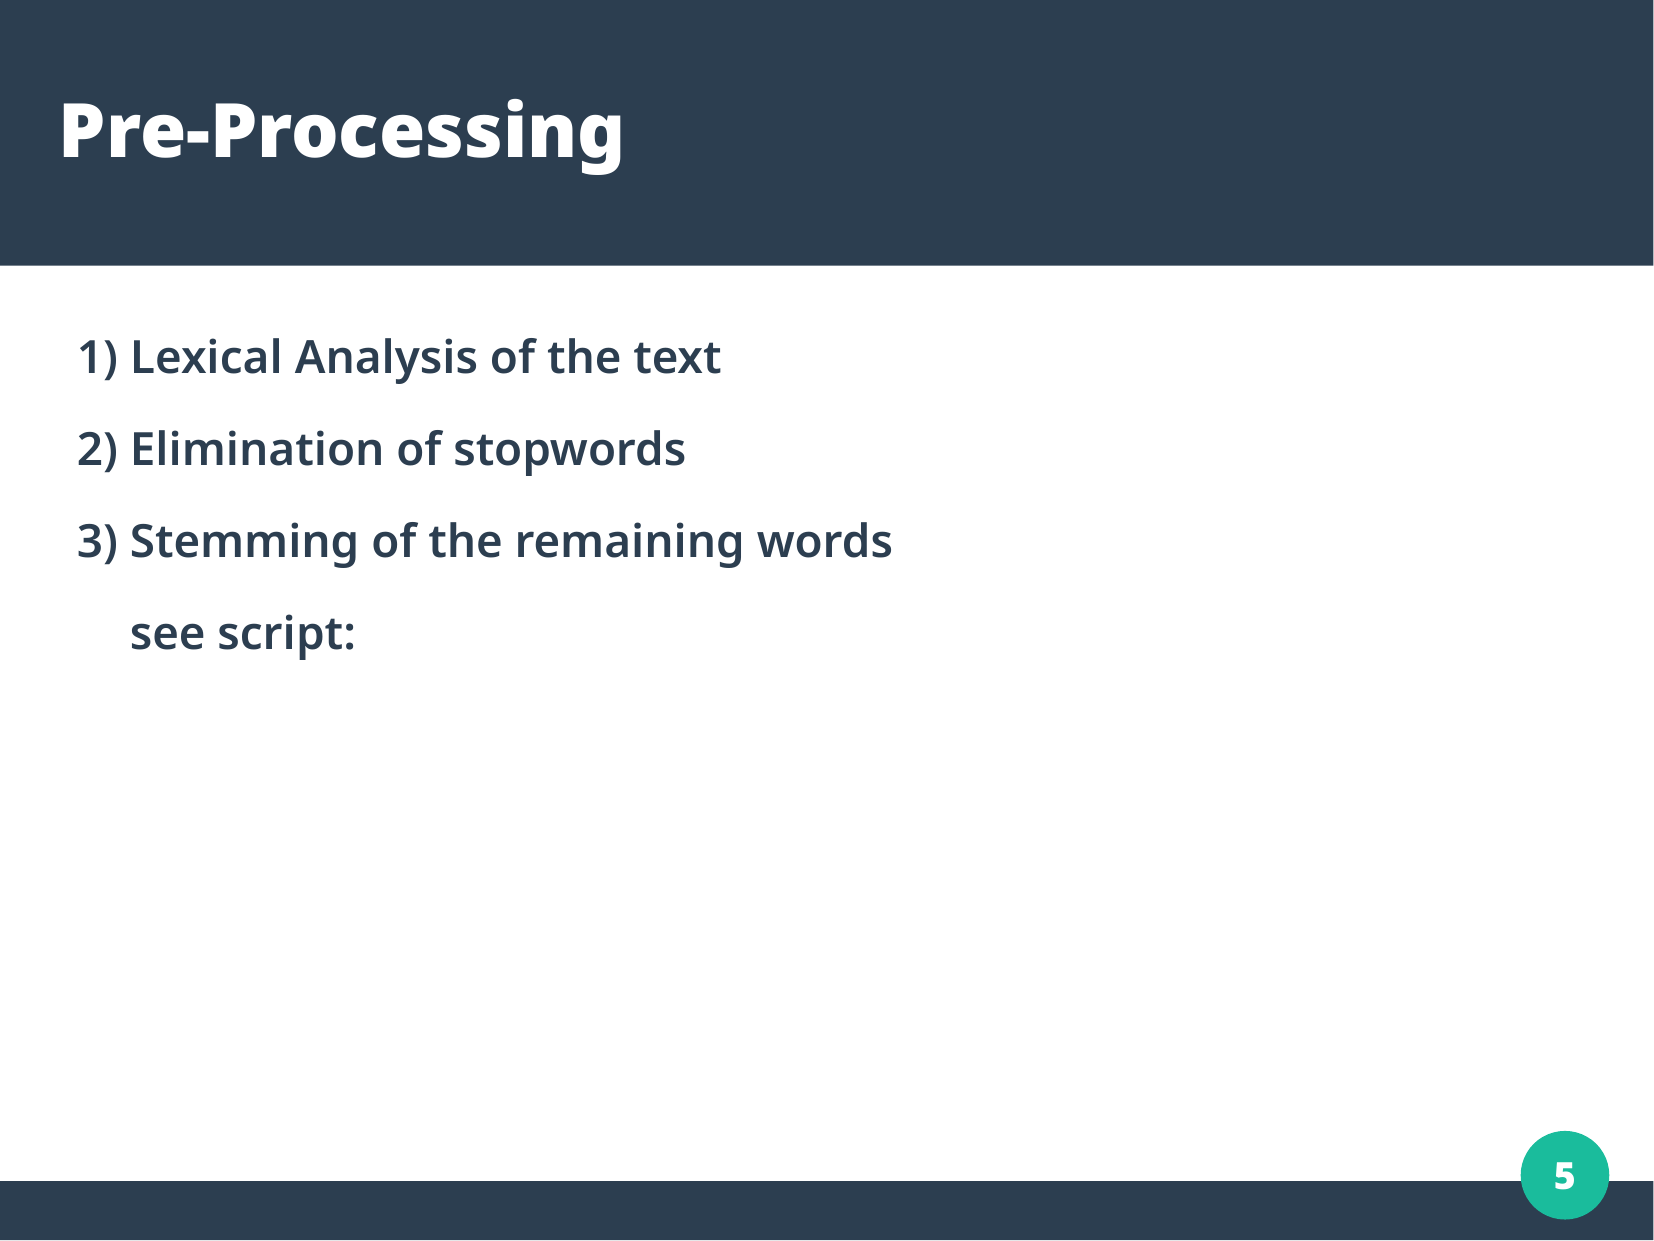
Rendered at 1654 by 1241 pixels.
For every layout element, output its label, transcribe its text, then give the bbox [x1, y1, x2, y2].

list Lexical Analysis of the text Elimination of stopwords Stemming of the remaining words see script: [59, 324, 1595, 1152]
title Pre-Processing [59, 49, 1595, 207]
